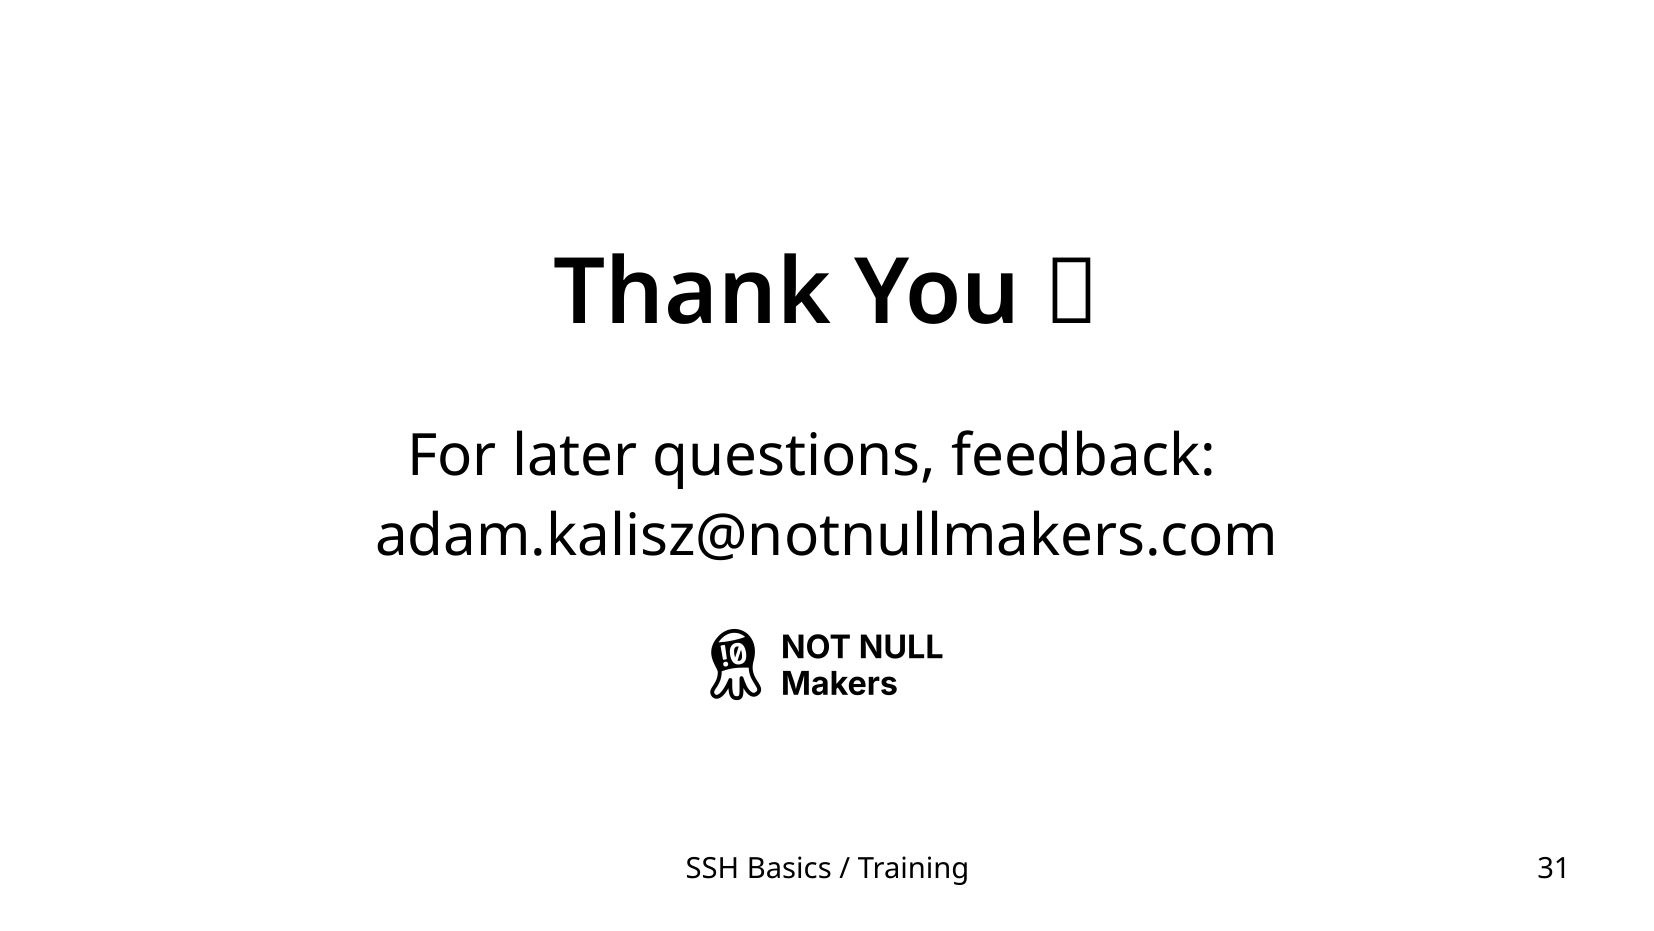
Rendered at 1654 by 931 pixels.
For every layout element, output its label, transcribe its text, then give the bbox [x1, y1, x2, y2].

title For later questions, feedback: adam.kalisz@notnullmakers.com [82, 409, 1571, 576]
title Thank You 🎉 [82, 210, 1571, 366]
picture [676, 604, 977, 725]
